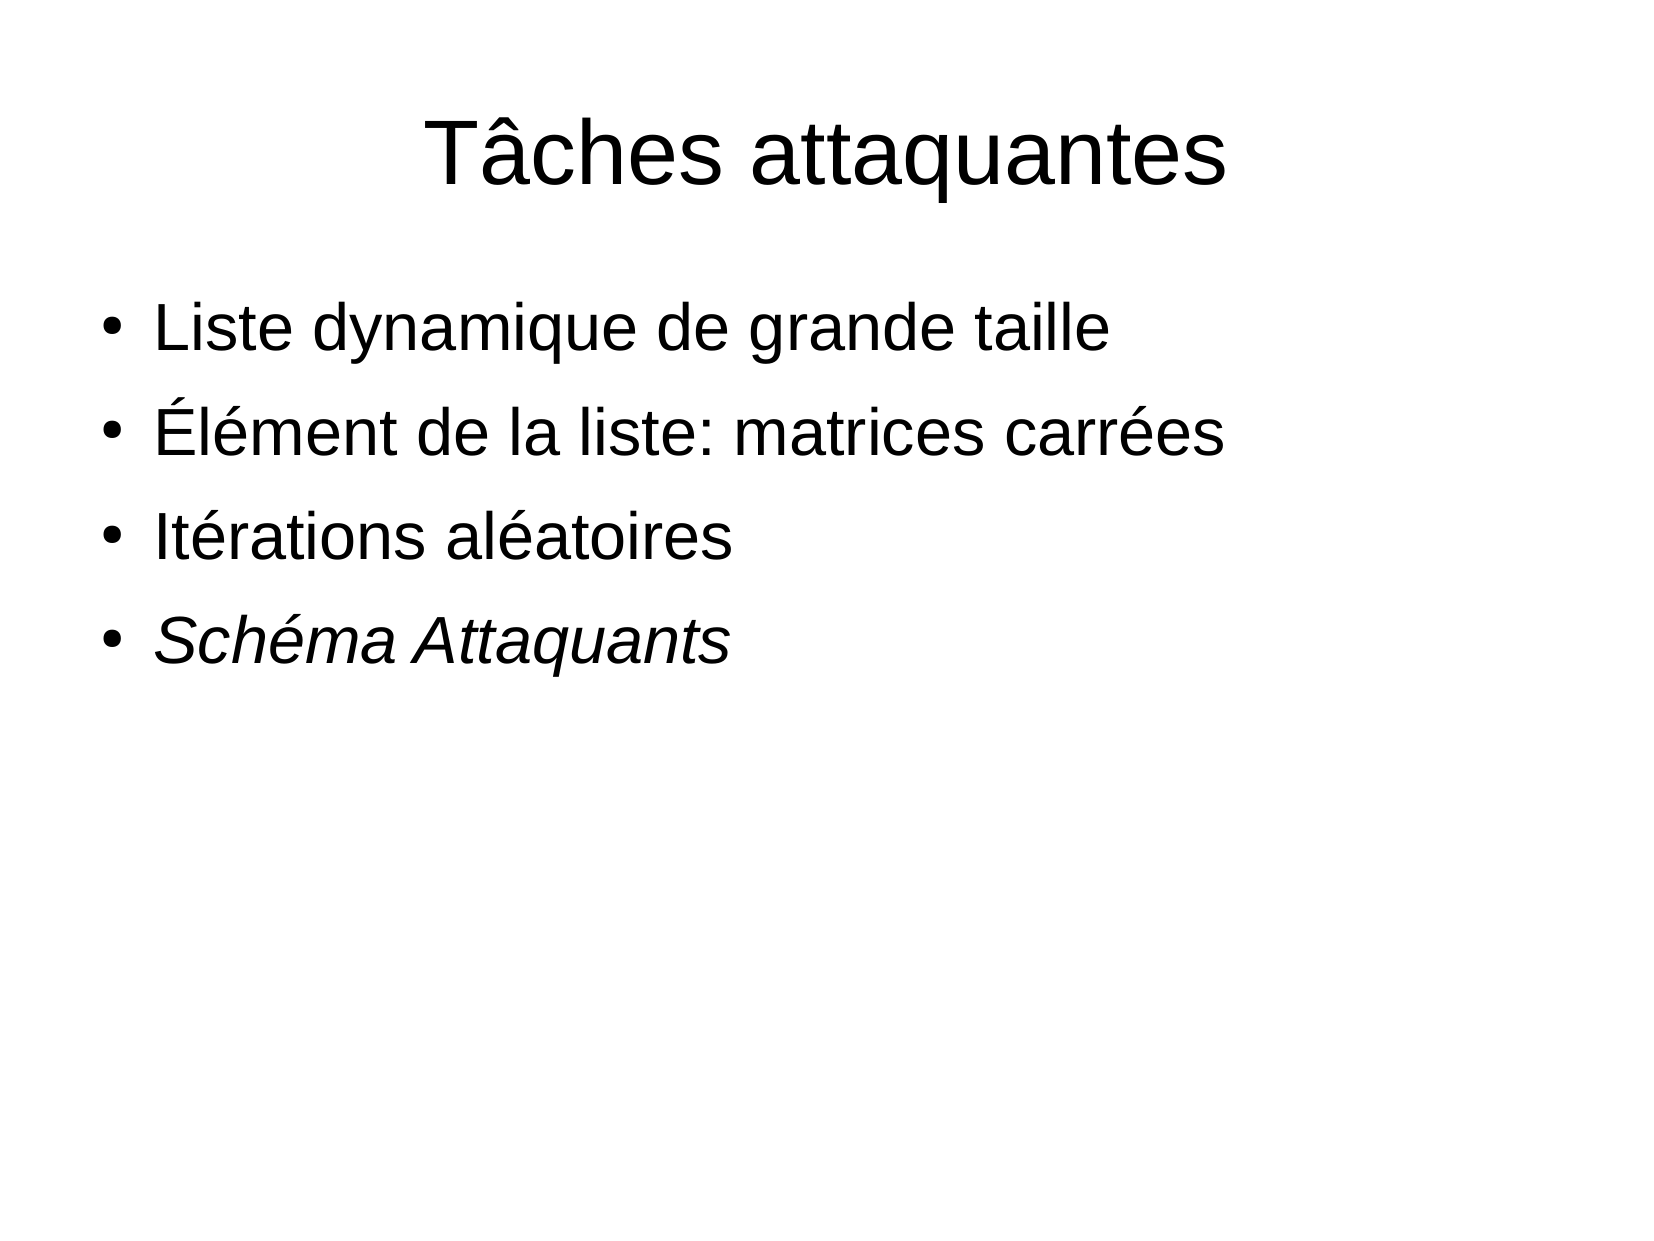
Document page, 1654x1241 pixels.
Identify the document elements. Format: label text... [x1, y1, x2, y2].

list Liste dynamique de grande taille Élément de la liste: matrices carrées Itérations aléatoires Schéma Attaquants [82, 290, 1571, 1010]
title Tâches attaquantes [82, 49, 1571, 257]
